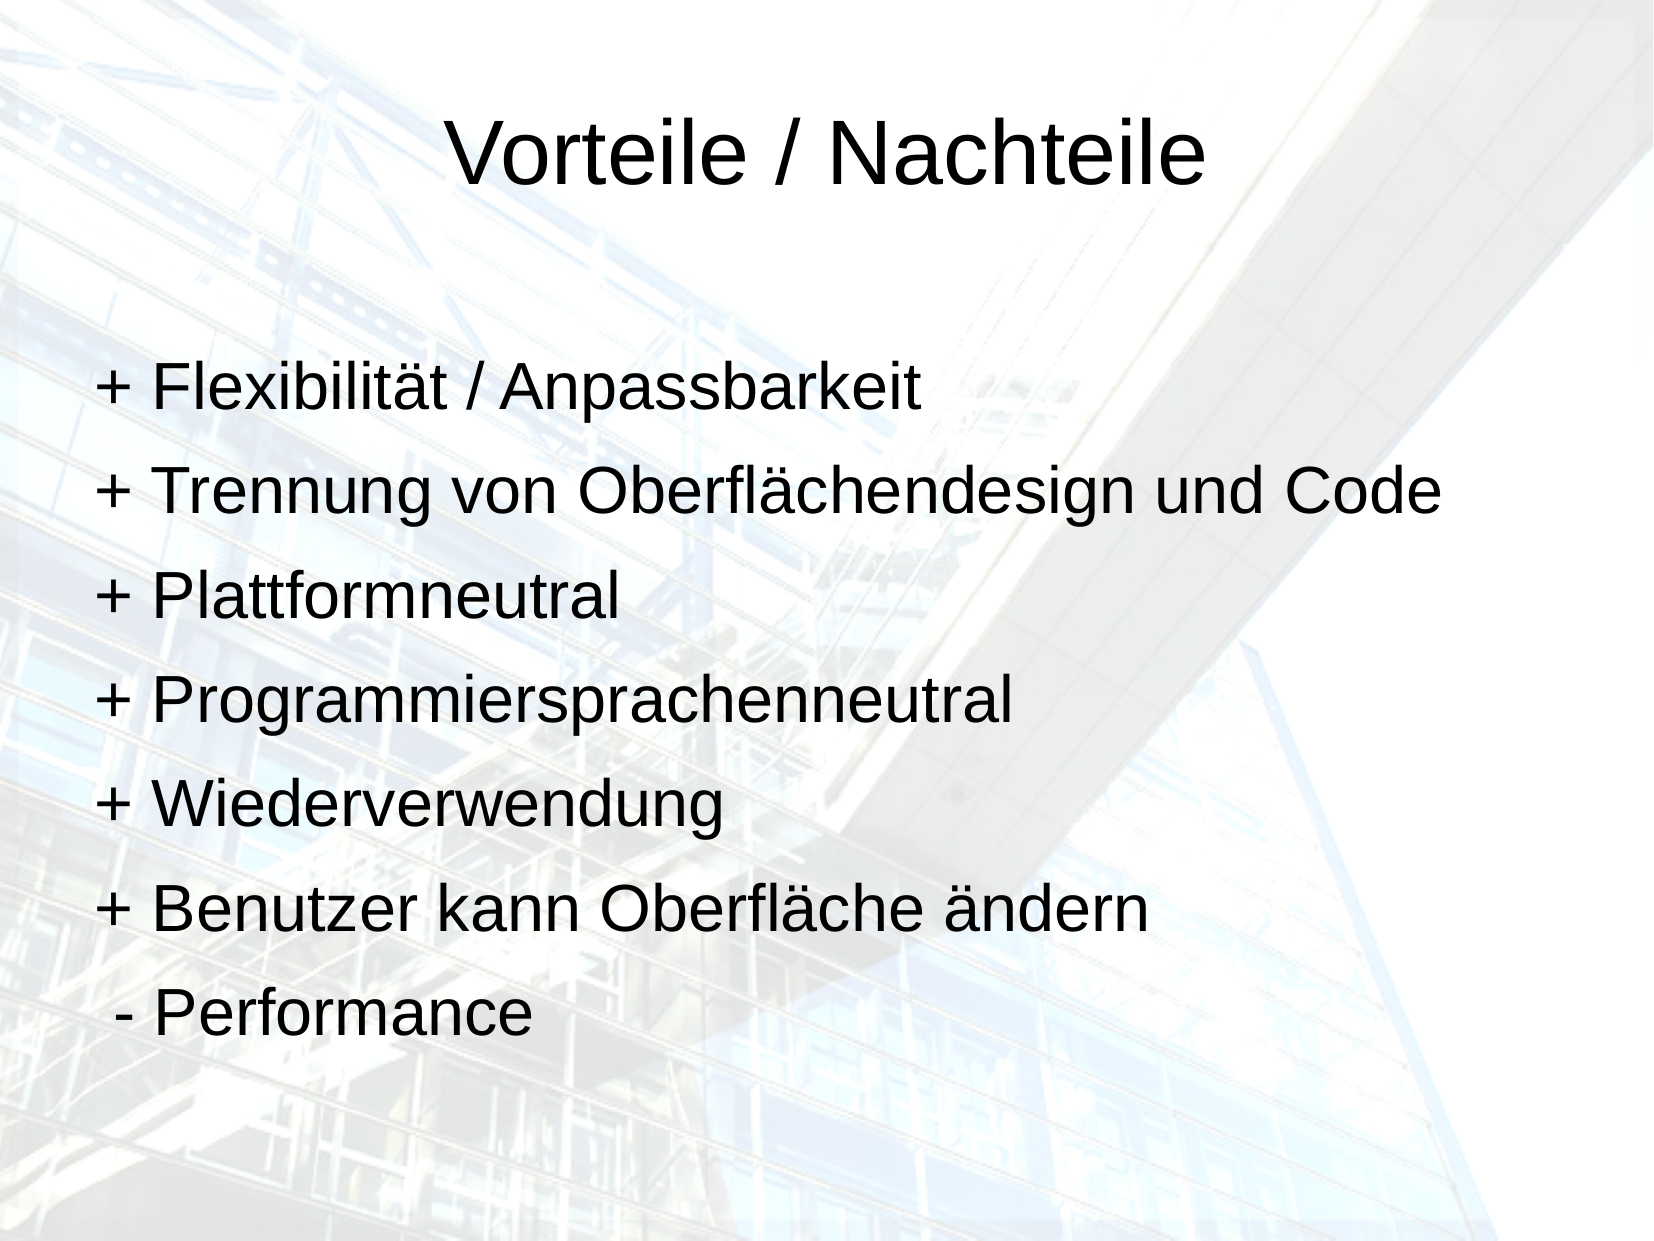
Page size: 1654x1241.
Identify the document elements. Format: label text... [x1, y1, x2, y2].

picture [0, 0, 1654, 1241]
list + Flexibilität / Anpassbarkeit + Trennung von Oberflächendesign und Code + Plattformneutral + Programmiersprachenneutral + Wiederverwendung + Benutzer kann Oberfläche ändern - Performance [76, 349, 1565, 1050]
title Vorteile / Nachteile [82, 56, 1571, 250]
